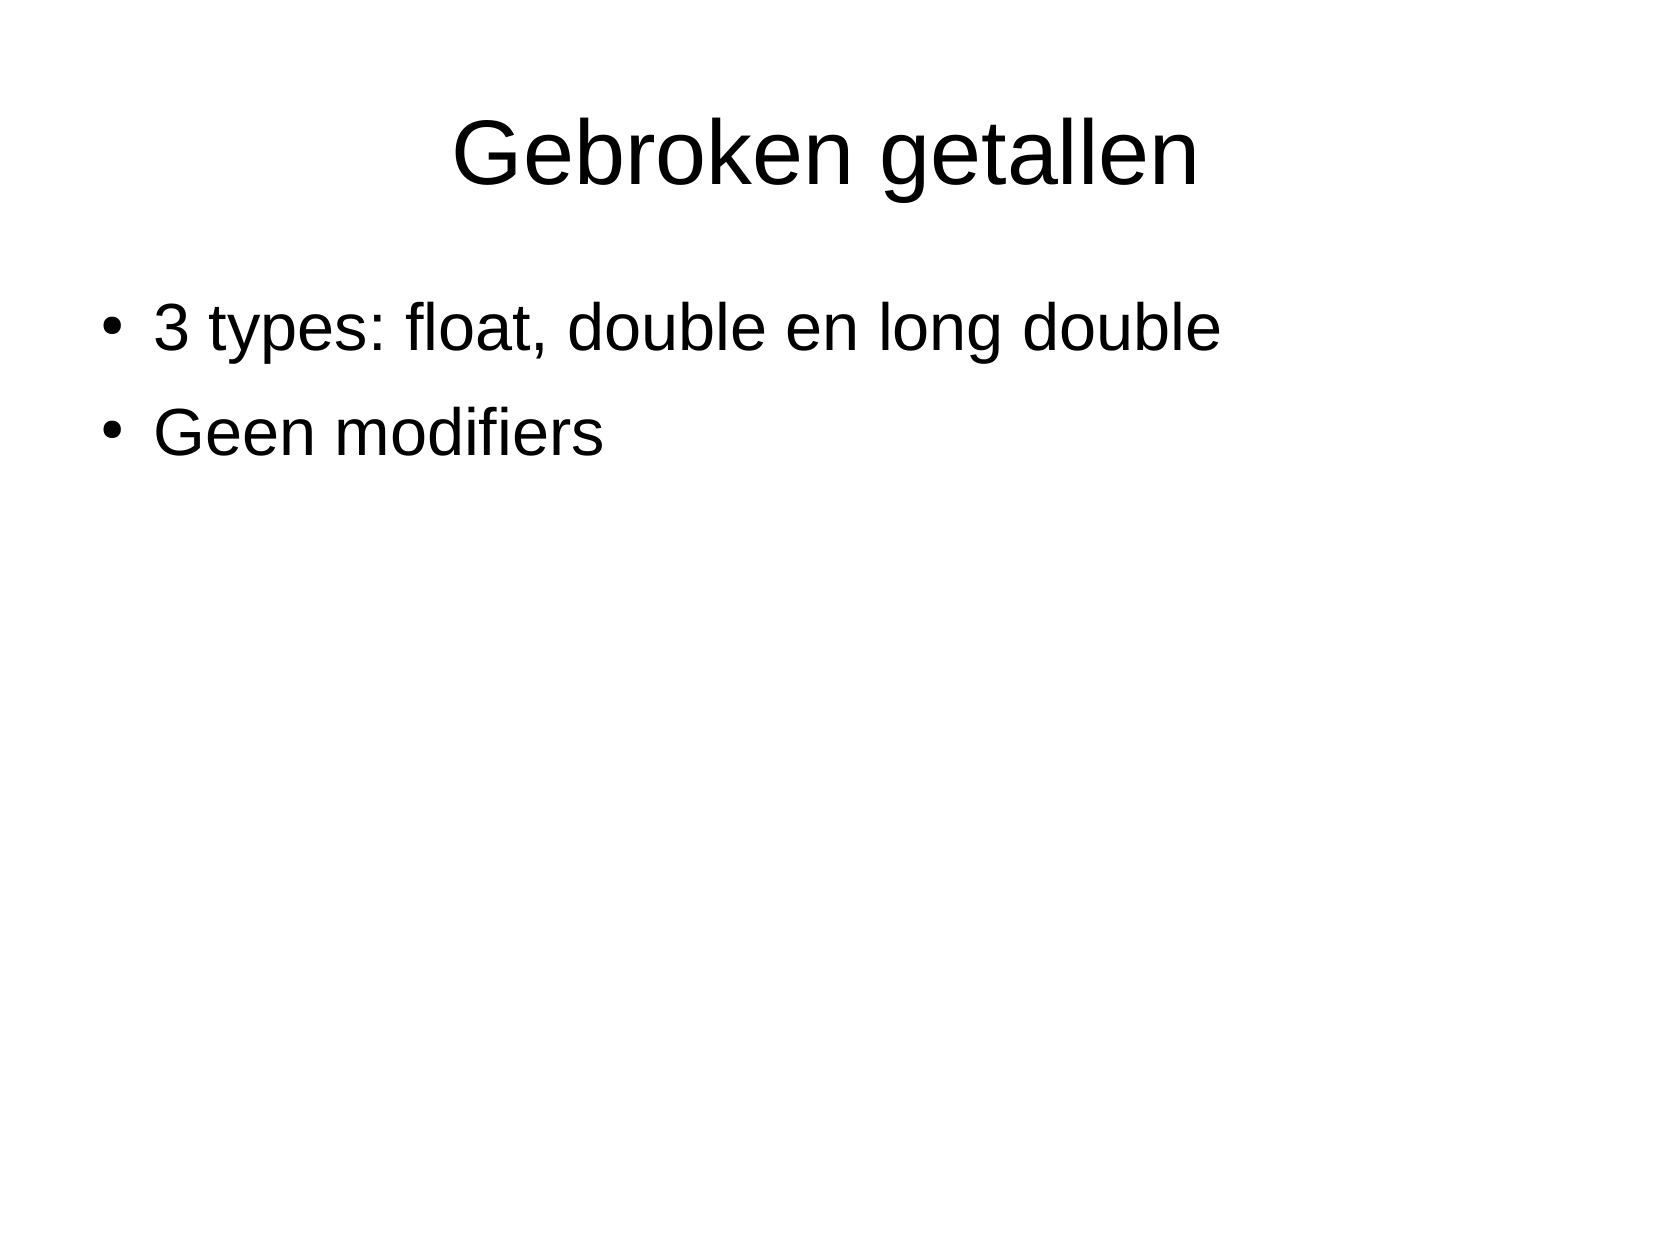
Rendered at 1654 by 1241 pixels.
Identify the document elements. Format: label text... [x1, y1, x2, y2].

title Gebroken getallen [82, 49, 1571, 257]
list 3 types: float, double en long double Geen modifiers [82, 290, 1571, 1010]
